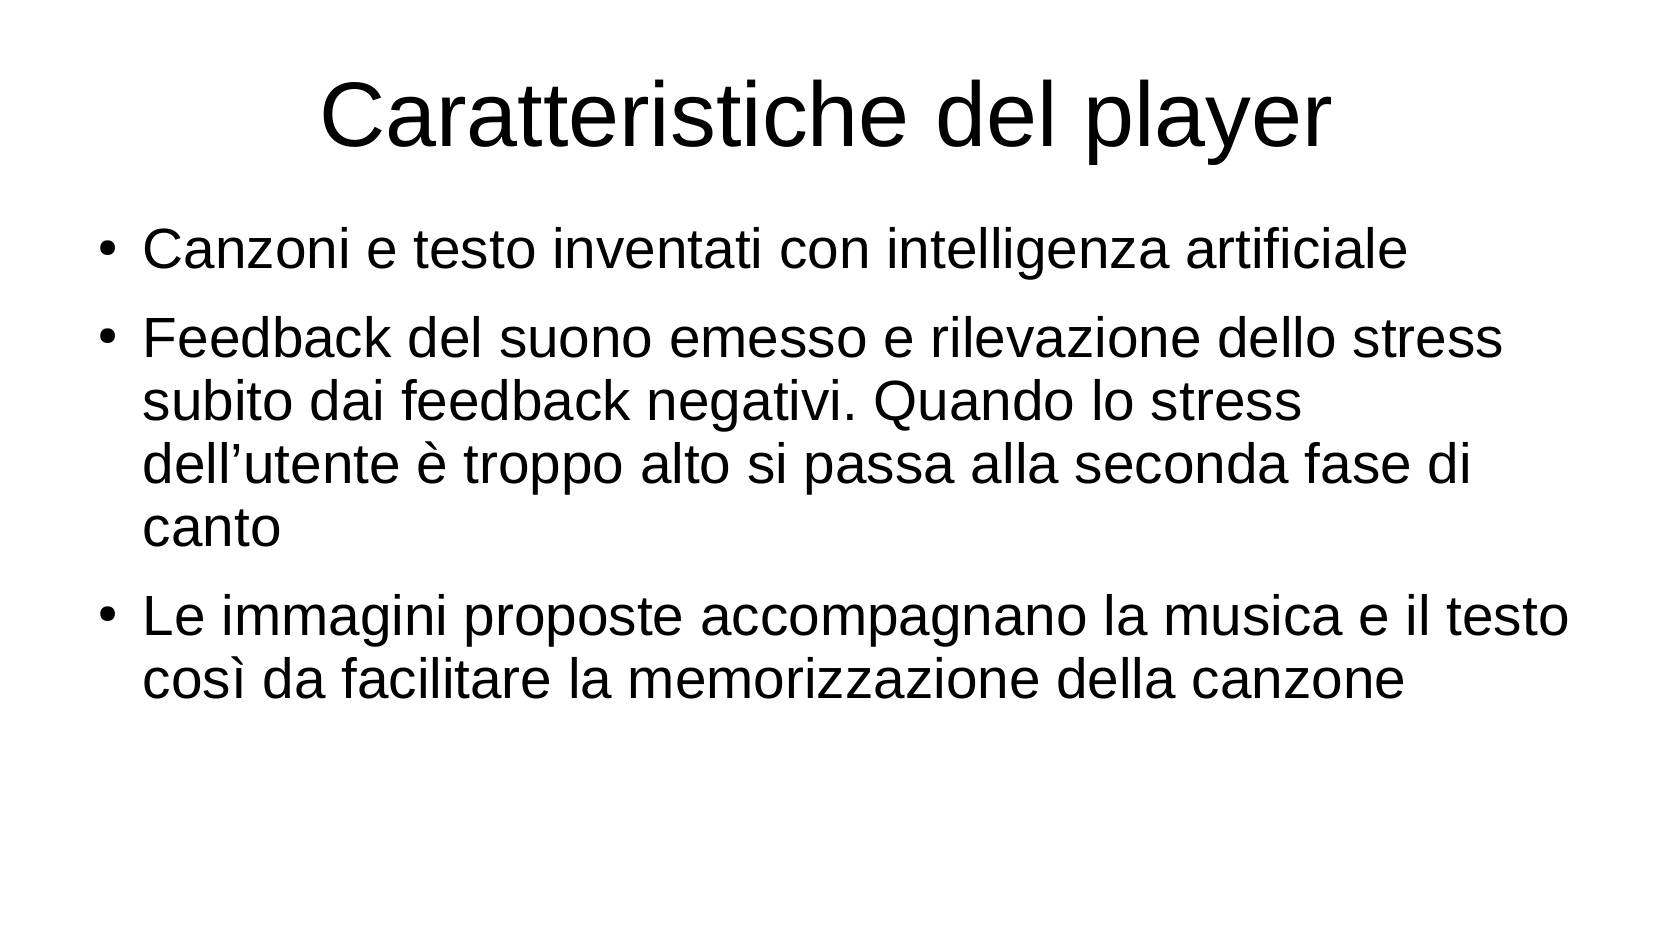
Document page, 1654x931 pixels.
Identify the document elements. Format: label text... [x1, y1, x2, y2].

list Canzoni e testo inventati con intelligenza artificiale Feedback del suono emesso e rilevazione dello stress subito dai feedback negativi. Quando lo stress dell’utente è troppo alto si passa alla seconda fase di canto Le immagini proposte accompagnano la musica e il testo così da facilitare la memorizzazione della canzone [82, 217, 1571, 758]
title Caratteristiche del player [82, 37, 1571, 193]
